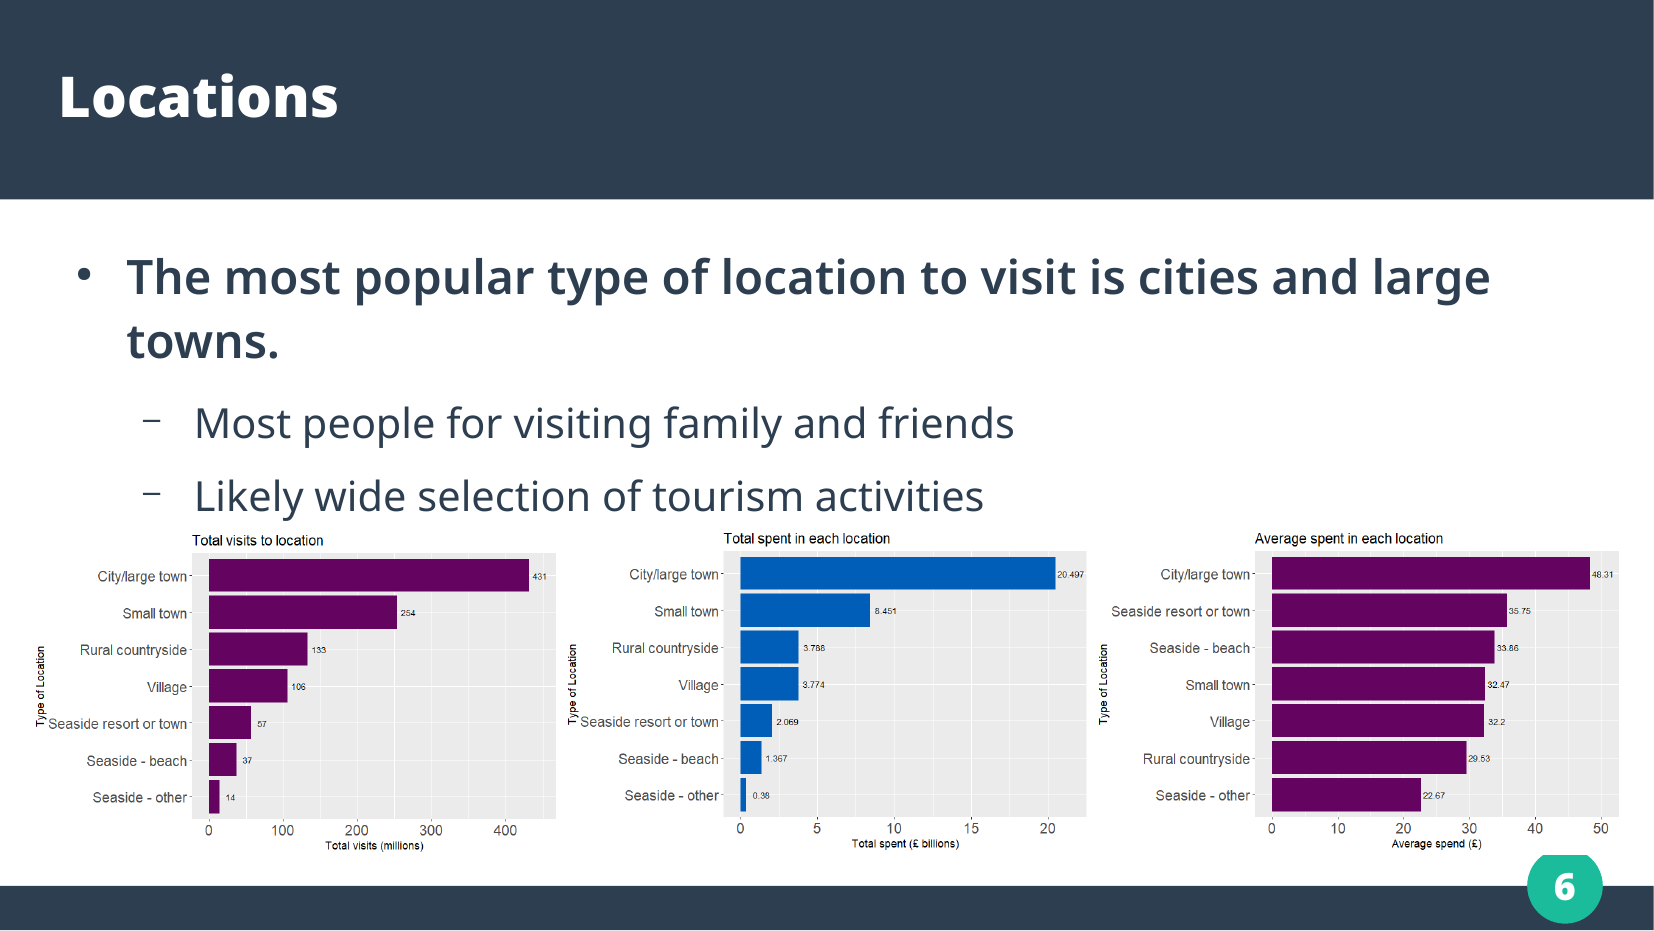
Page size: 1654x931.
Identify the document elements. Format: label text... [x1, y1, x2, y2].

picture [29, 526, 1625, 857]
list The most popular type of location to visit is cities and large towns. Most people for visiting family and friends Likely wide selection of tourism activities [59, 243, 1595, 527]
title Locations [59, 37, 1595, 155]
